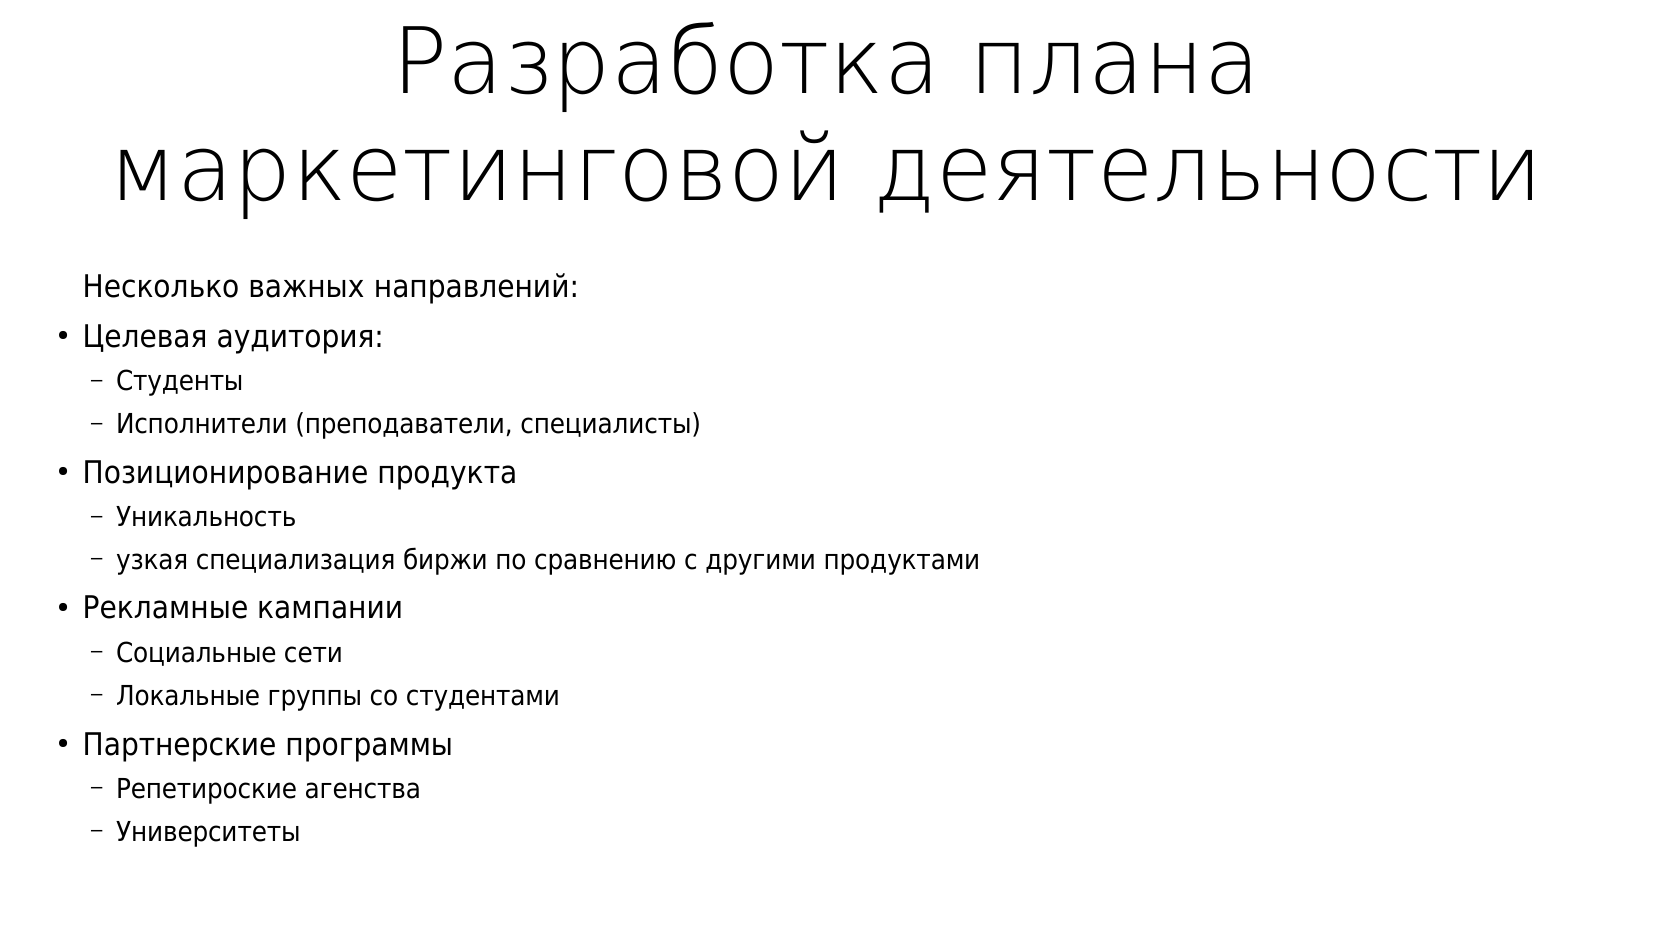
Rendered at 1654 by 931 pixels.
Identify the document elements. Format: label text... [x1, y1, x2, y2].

list Несколько важных направлений: Целевая аудитория: Студенты Исполнители (преподаватели, специалисты) Позиционирование продукта Уникальность узкая специализация биржи по сравнению с другими продуктами Рекламные кампании Социальные сети Локальные группы со студентами Партнерские программы Репетироские агенства Университеты [49, 217, 1613, 863]
title Разработка плана маркетинговой деятельности [82, 7, 1571, 217]
